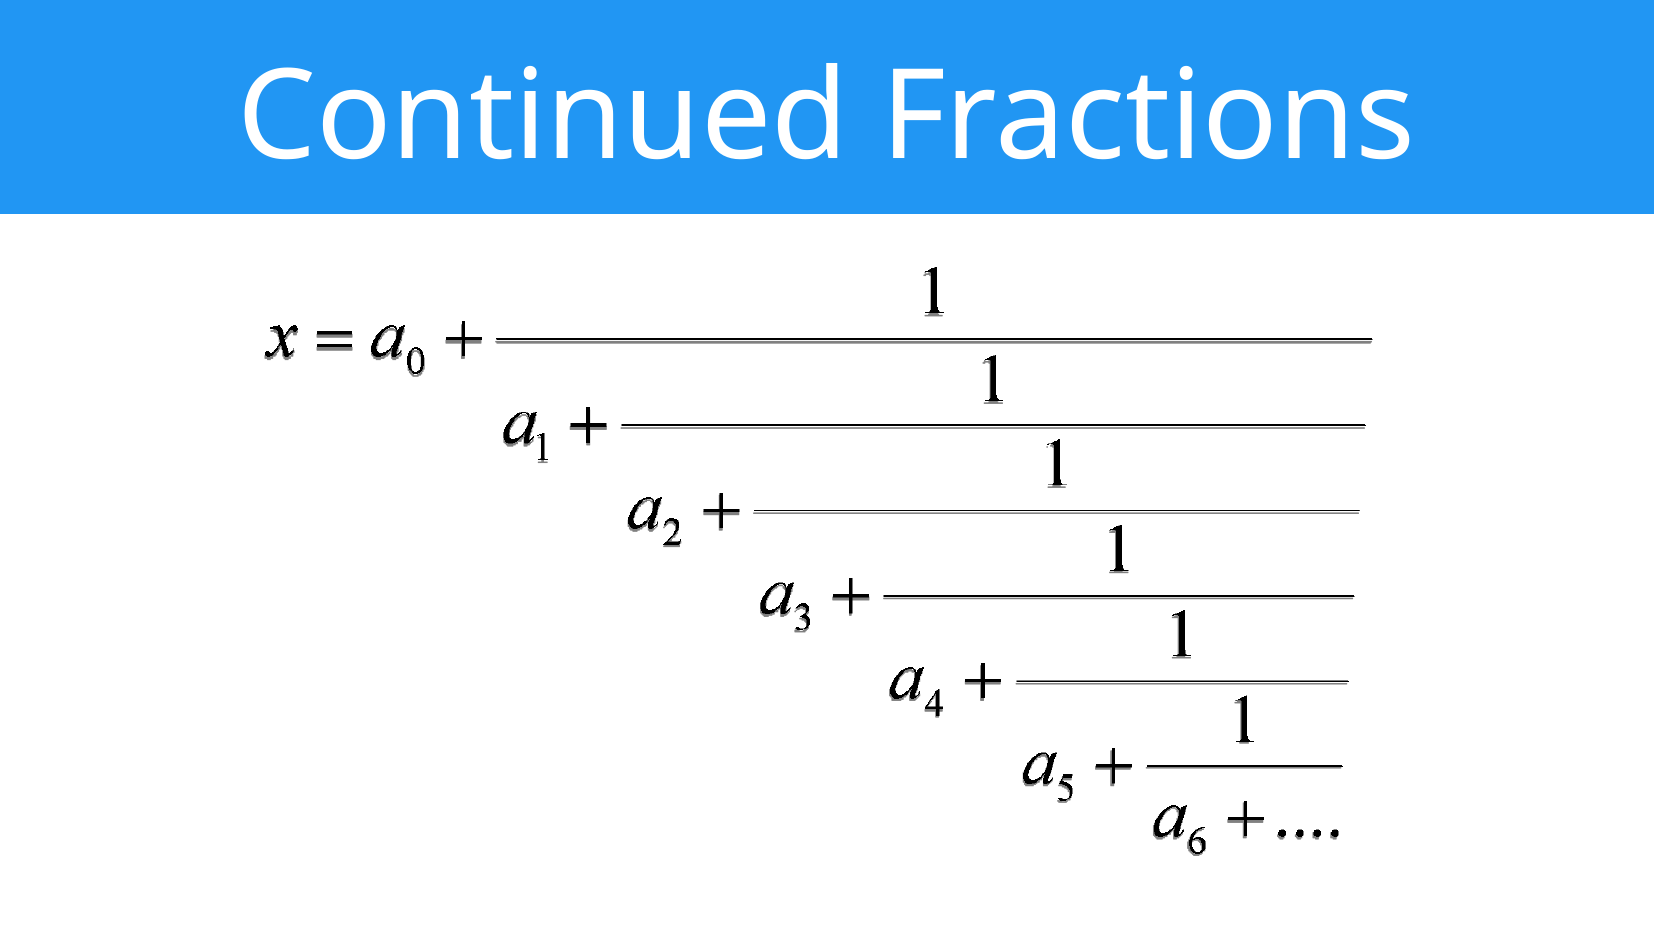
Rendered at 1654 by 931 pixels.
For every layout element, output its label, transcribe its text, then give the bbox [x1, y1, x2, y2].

title Continued Fractions [0, 0, 1654, 236]
picture [253, 247, 1385, 866]
